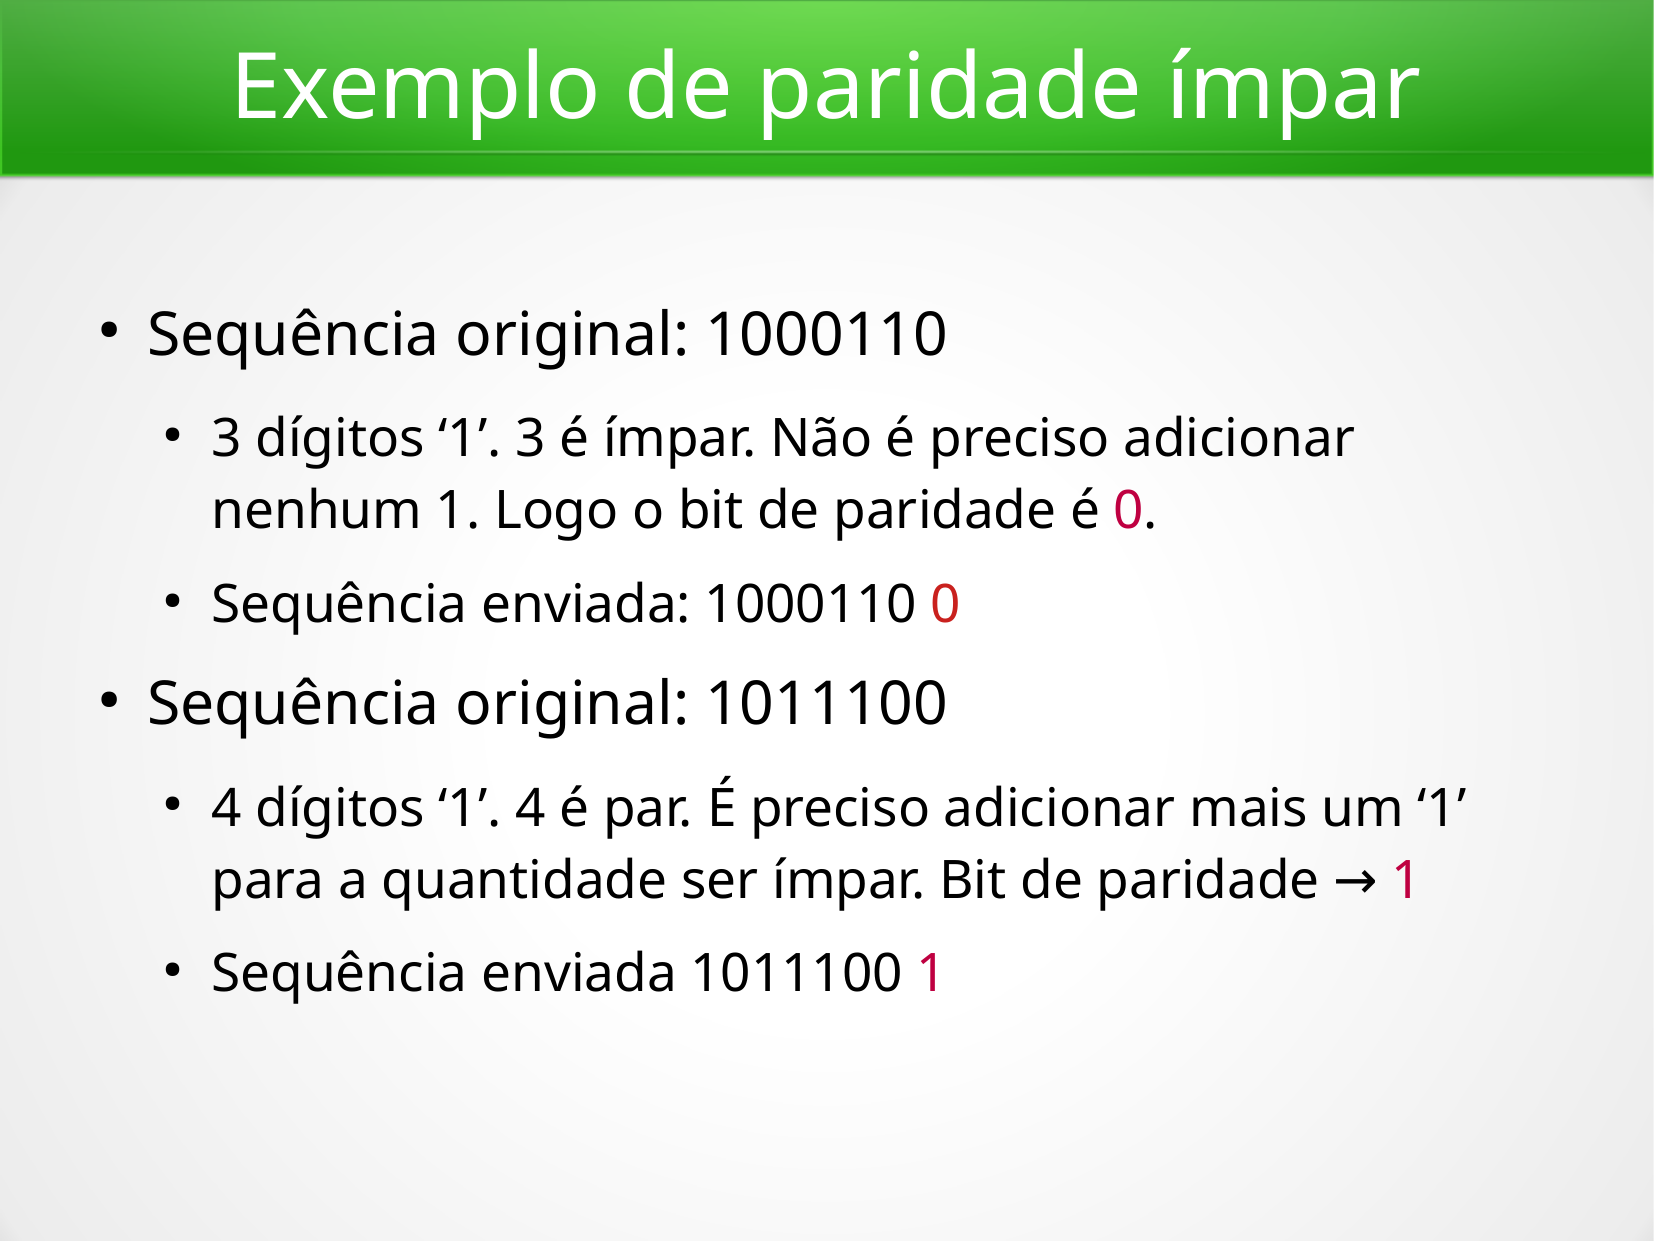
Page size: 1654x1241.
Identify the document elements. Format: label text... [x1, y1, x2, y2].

list Sequência original: 1000110 3 dígitos ‘1’. 3 é ímpar. Não é preciso adicionar nenhum 1. Logo o bit de paridade é 0. Sequência enviada: 1000110 0 Sequência original: 1011100 4 dígitos ‘1’. 4 é par. É preciso adicionar mais um ‘1’ para a quantidade ser ímpar. Bit de paridade → 1 Sequência enviada 1011100 1 [82, 290, 1571, 1010]
picture [0, 0, 1654, 1241]
title Exemplo de paridade ímpar [82, 11, 1571, 154]
